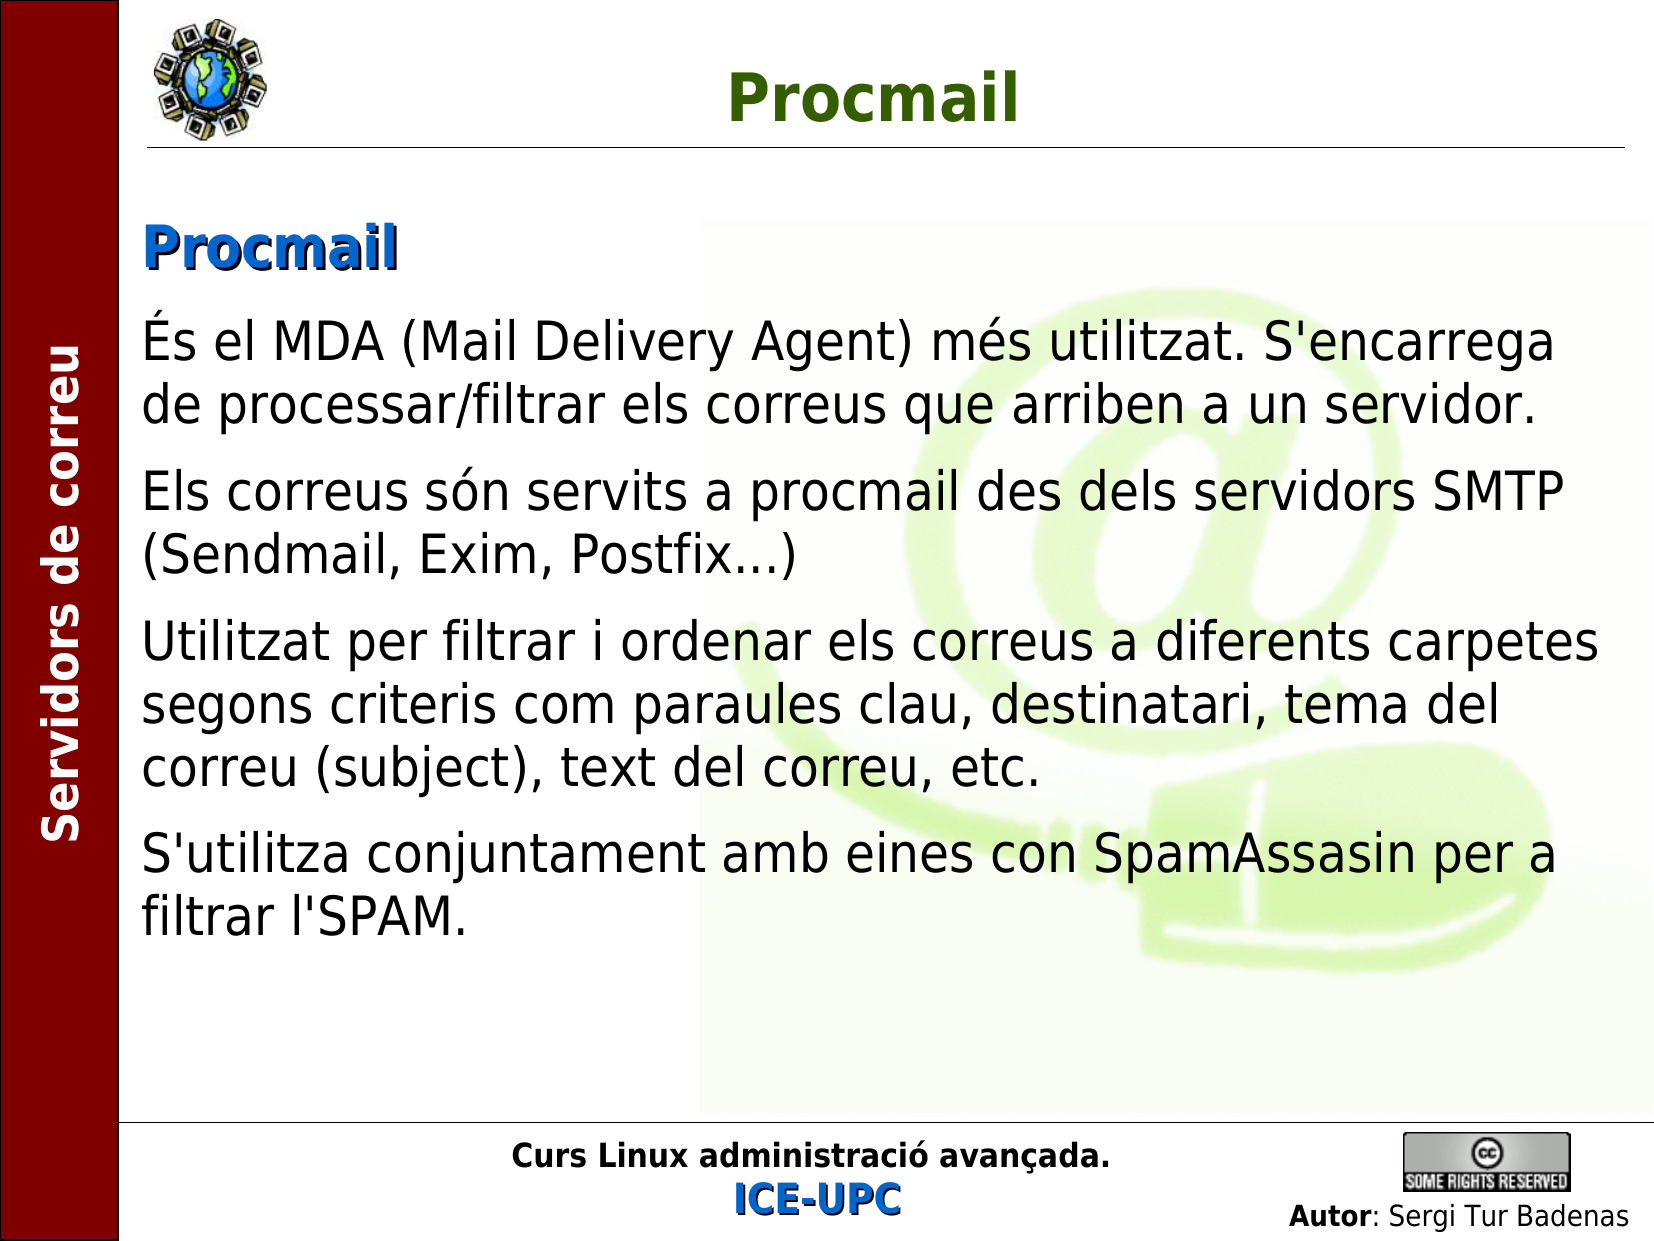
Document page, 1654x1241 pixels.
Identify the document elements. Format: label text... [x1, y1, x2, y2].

picture [1403, 1132, 1571, 1192]
picture [700, 217, 1654, 1113]
list Procmail És el MDA (Mail Delivery Agent) més utilitzat. S'encarrega de processar/filtrar els correus que arriben a un servidor. Els correus són servits a procmail des dels servidors SMTP (Sendmail, Exim, Postfix...) Utilitzat per filtrar i ordenar els correus a diferents carpetes segons criteris com paraules clau, destinatari, tema del correu (subject), text del correu, etc. S'utilitza conjuntament amb eines con SpamAssasin per a filtrar l'SPAM. [141, 213, 1630, 1075]
picture [154, 19, 268, 49]
title Procmail [129, 49, 1619, 148]
